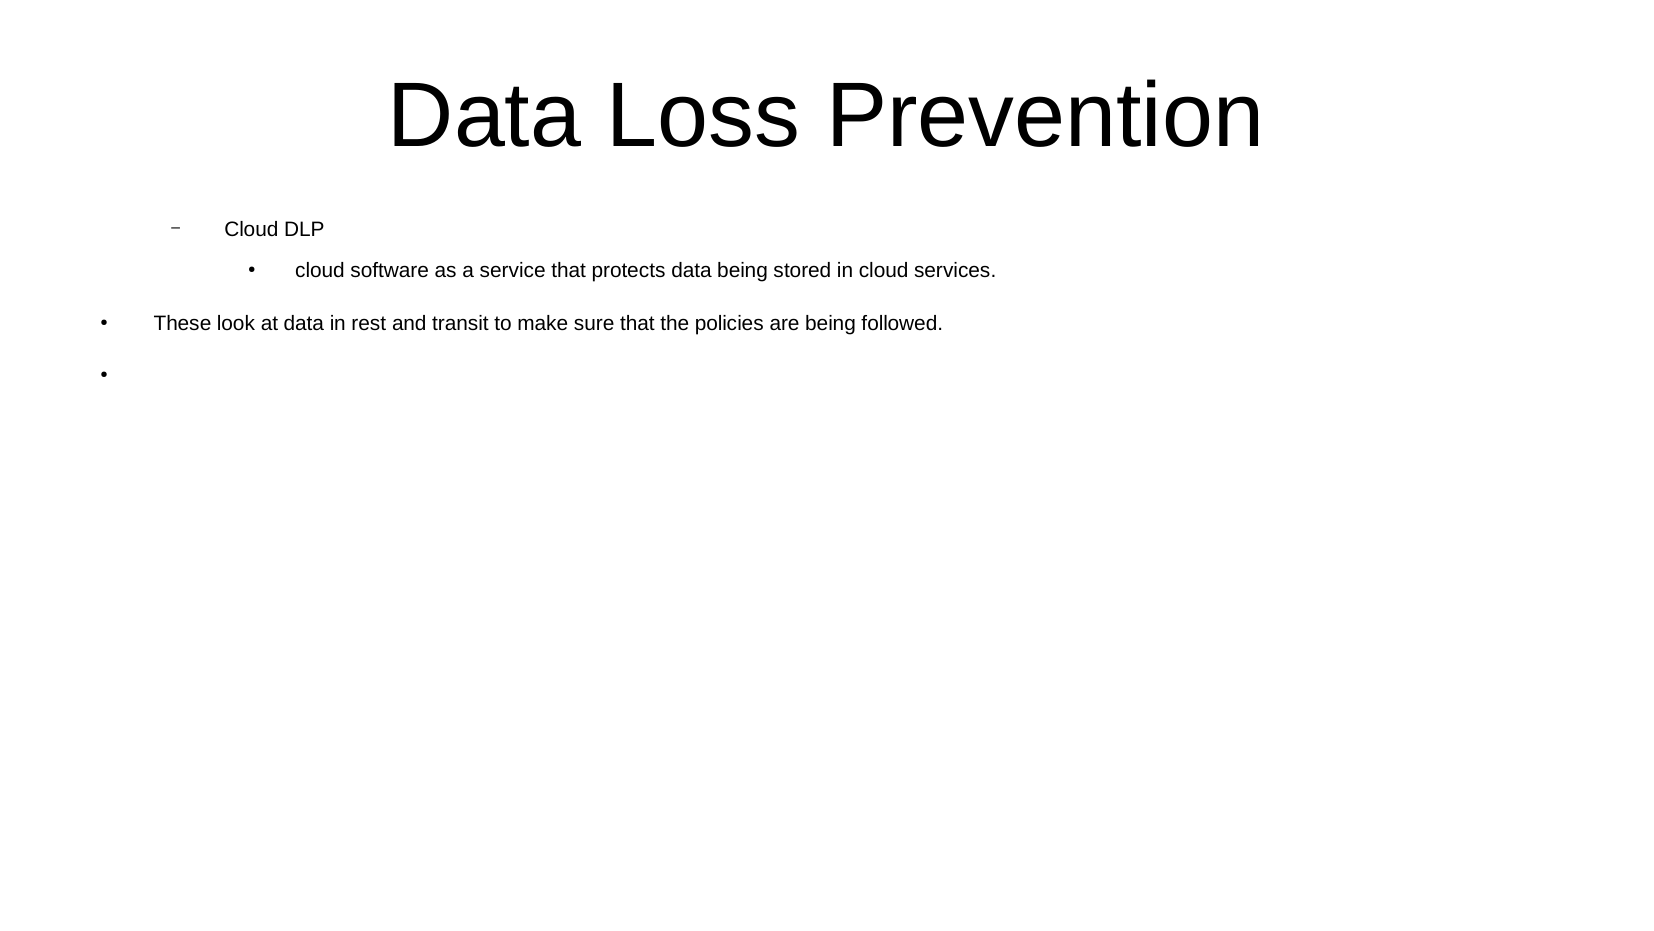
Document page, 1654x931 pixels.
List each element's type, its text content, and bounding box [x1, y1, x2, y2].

title Data Loss Prevention [82, 37, 1571, 193]
list Cloud DLP cloud software as a service that protects data being stored in cloud services. These look at data in rest and transit to make sure that the policies are being followed. [82, 217, 1636, 916]
